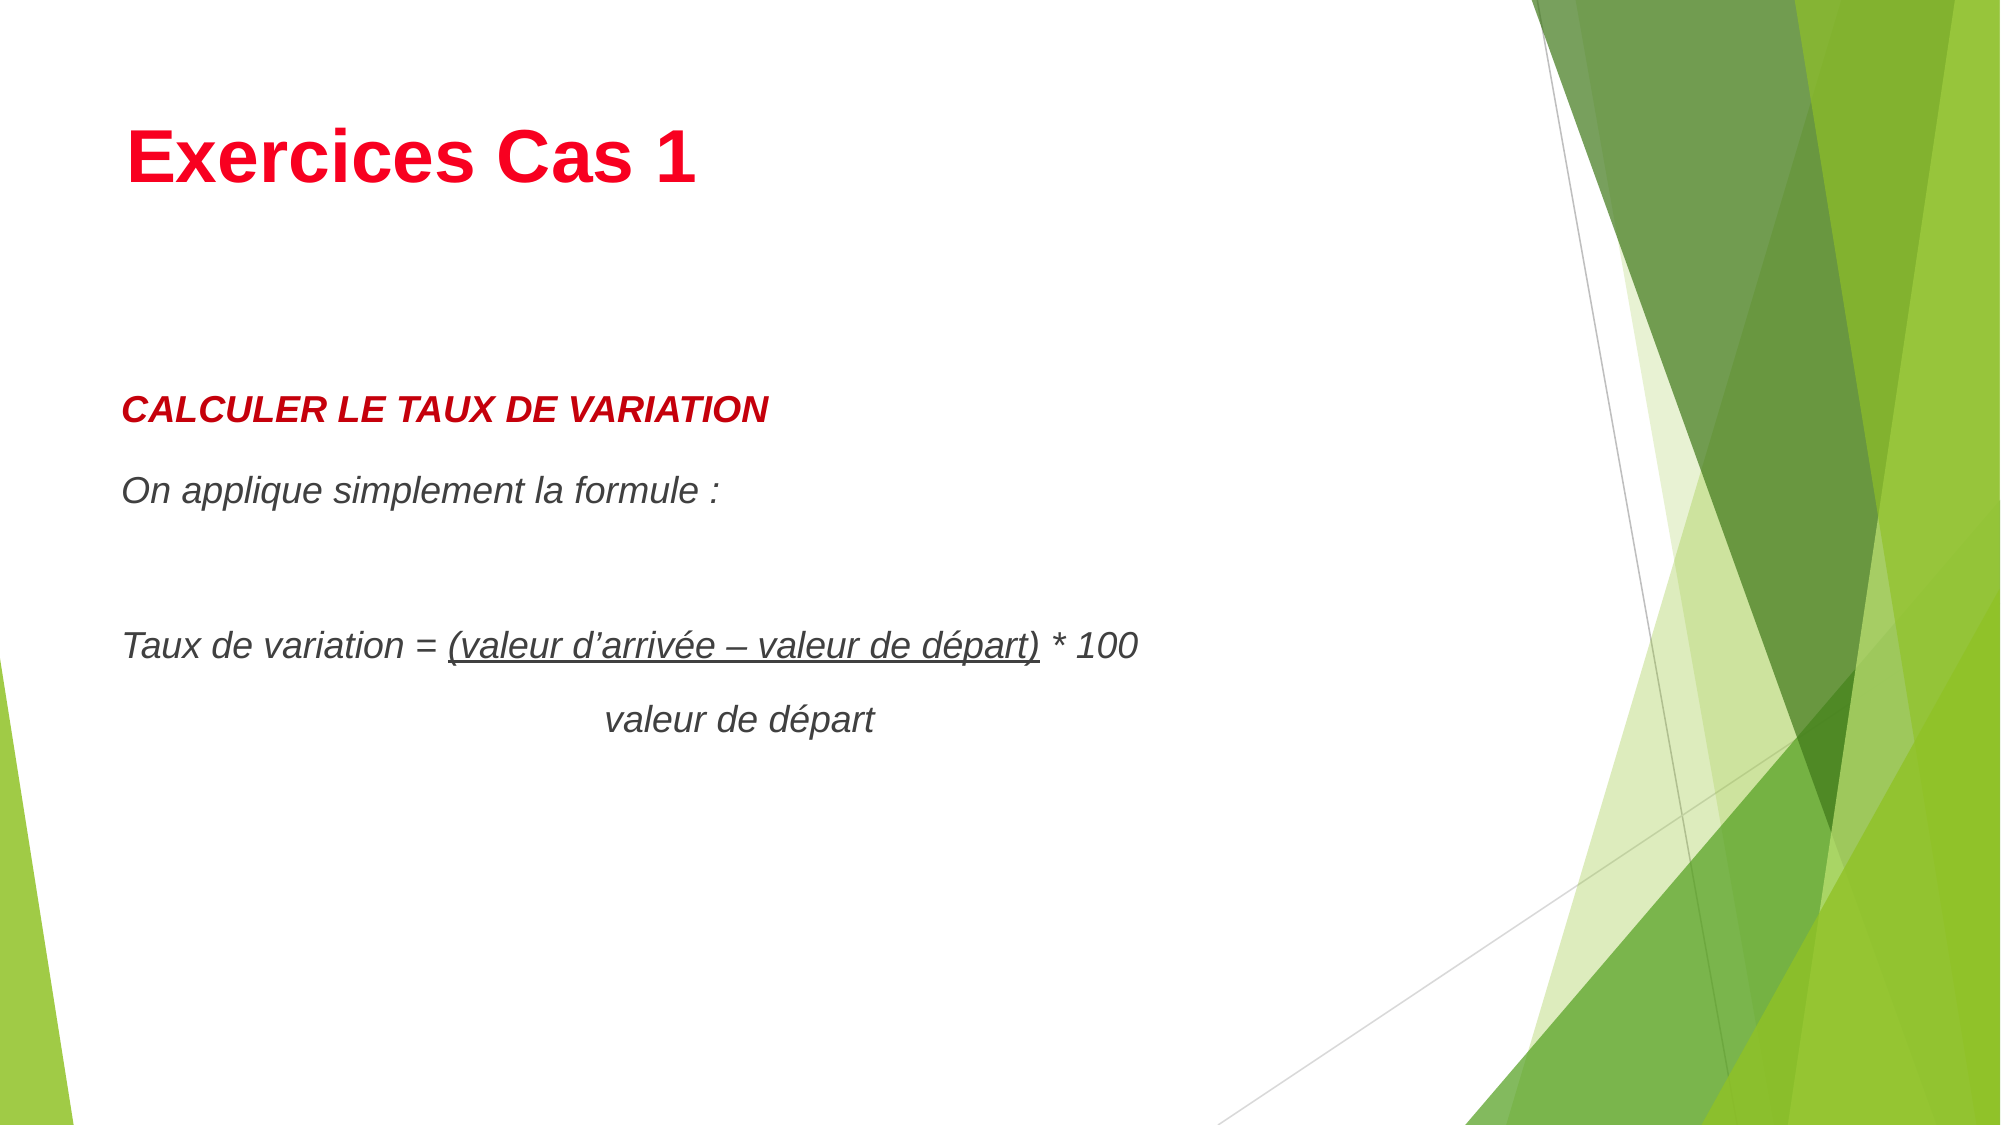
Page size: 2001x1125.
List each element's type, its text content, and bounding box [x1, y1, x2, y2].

title Exercices Cas 1 [111, 99, 1522, 235]
list CALCULER LE TAUX DE VARIATION On applique simplement la formule : Taux de variation = (valeur d’arrivée – valeur de départ) * 100 valeur de départ [106, 377, 1531, 886]
